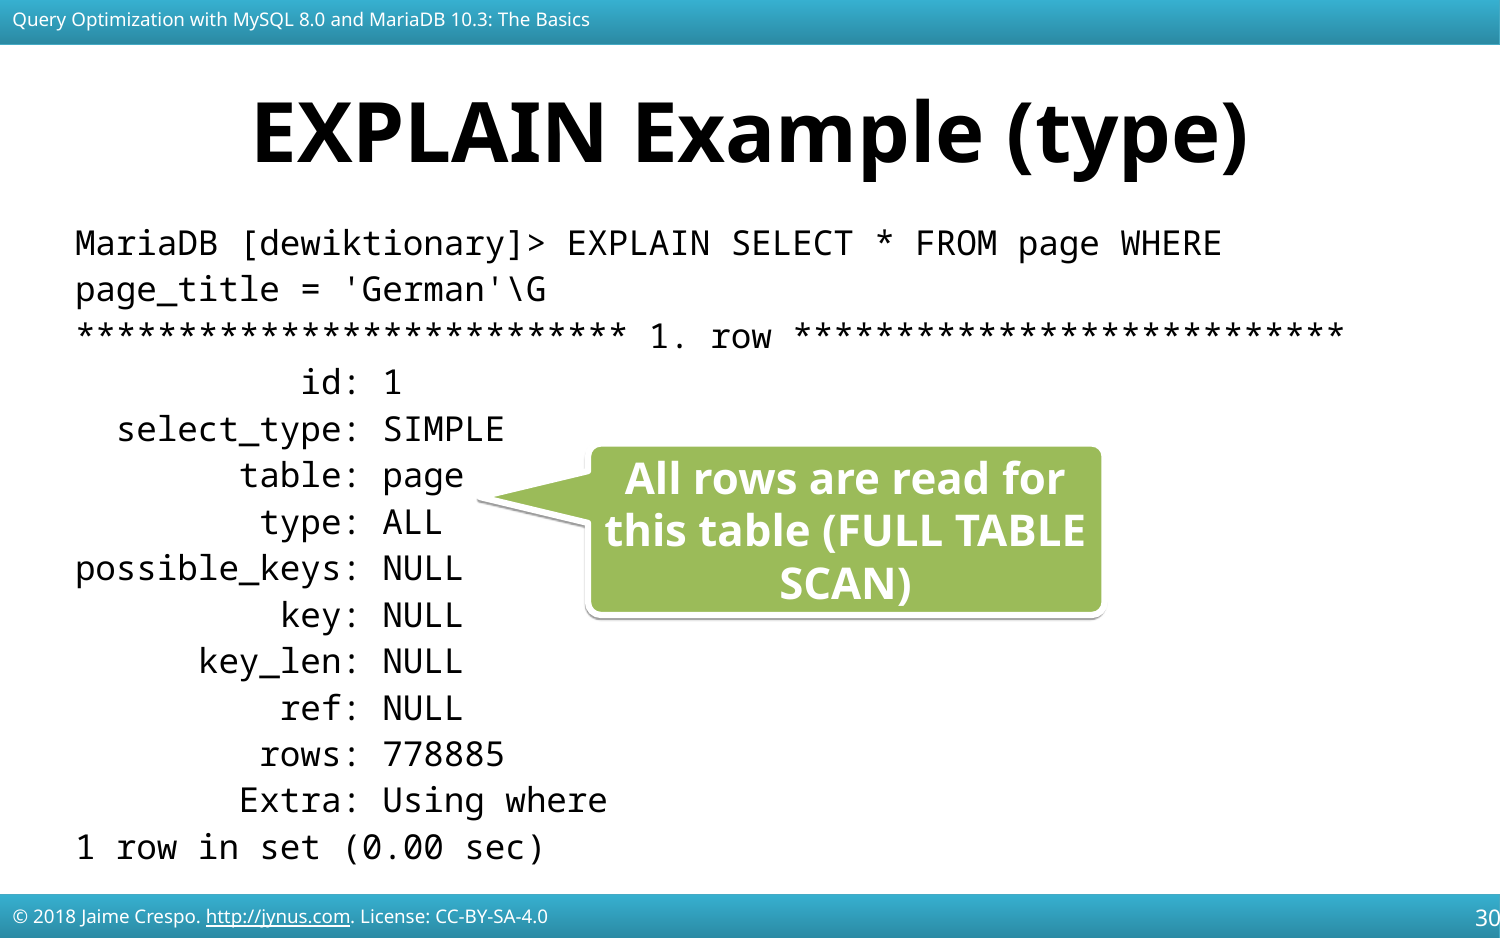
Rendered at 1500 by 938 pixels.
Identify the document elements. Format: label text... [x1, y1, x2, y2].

list MariaDB [dewiktionary]> EXPLAIN SELECT * FROM page WHERE page_title = 'German'\G *************************** 1. row *************************** id: 1 select_type: SIMPLE table: page type: ALL possible_keys: NULL key: NULL key_len: NULL ref: NULL rows: 778885 Extra: Using where 1 row in set (0.00 sec) [75, 218, 1425, 876]
text_box All rows are read for this table (FULL TABLE SCAN) [479, 443, 1105, 616]
title EXPLAIN Example (type) [75, 41, 1425, 218]
